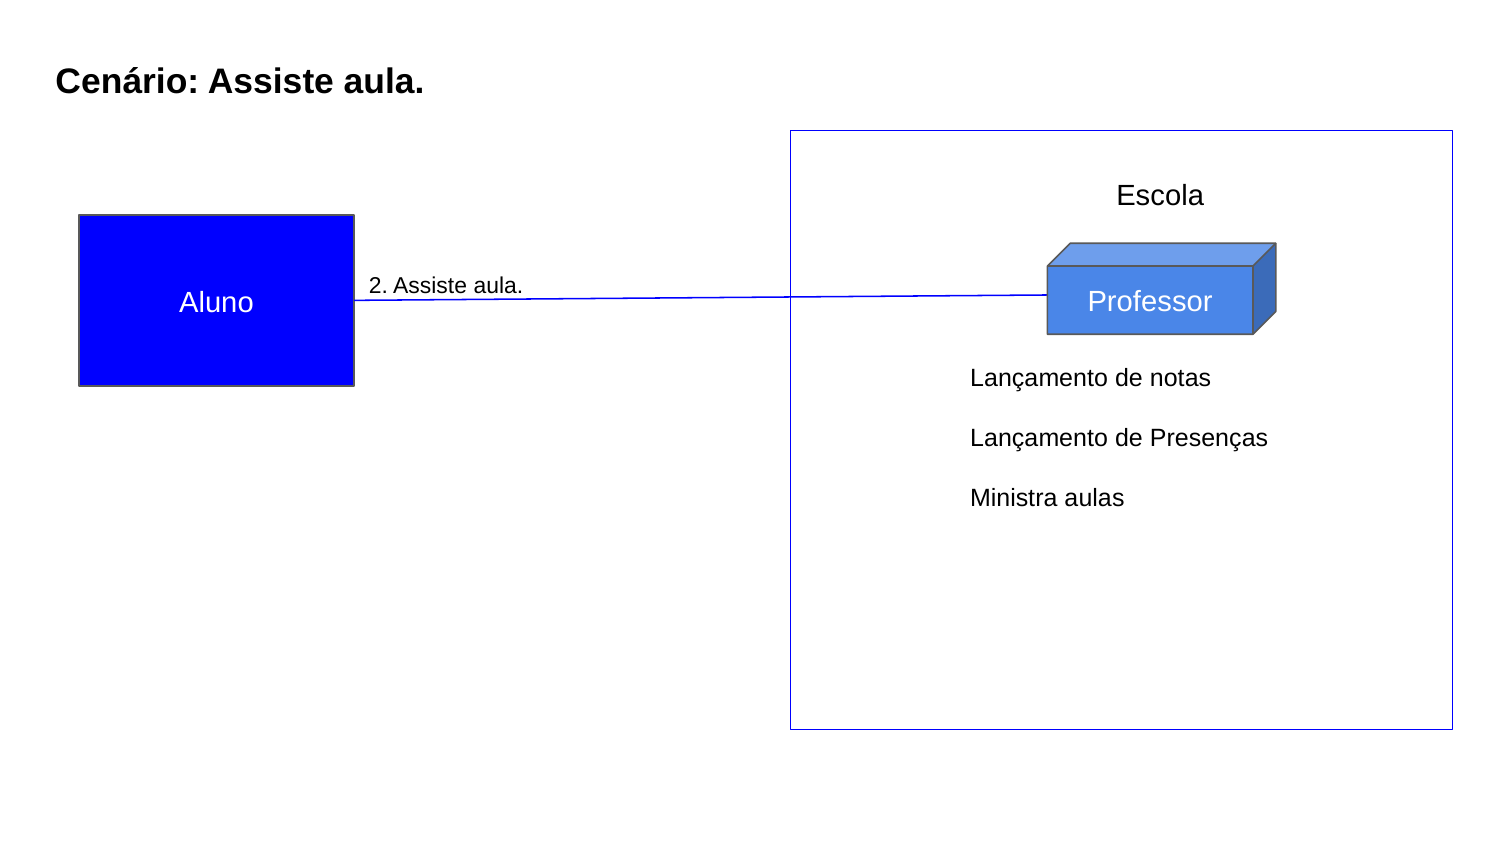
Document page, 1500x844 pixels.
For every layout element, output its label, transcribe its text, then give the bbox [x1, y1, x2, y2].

text_box [790, 130, 1453, 730]
text_box Cenário: Assiste aula. [40, 43, 610, 135]
text_box Aluno [79, 214, 354, 386]
text_box Professor [1047, 266, 1252, 334]
text_box 2. Assiste aula. [353, 255, 730, 325]
text_box Escola [1101, 161, 1223, 243]
text_box Lançamento de notas Lançamento de Presenças Ministra aulas [955, 346, 1383, 422]
